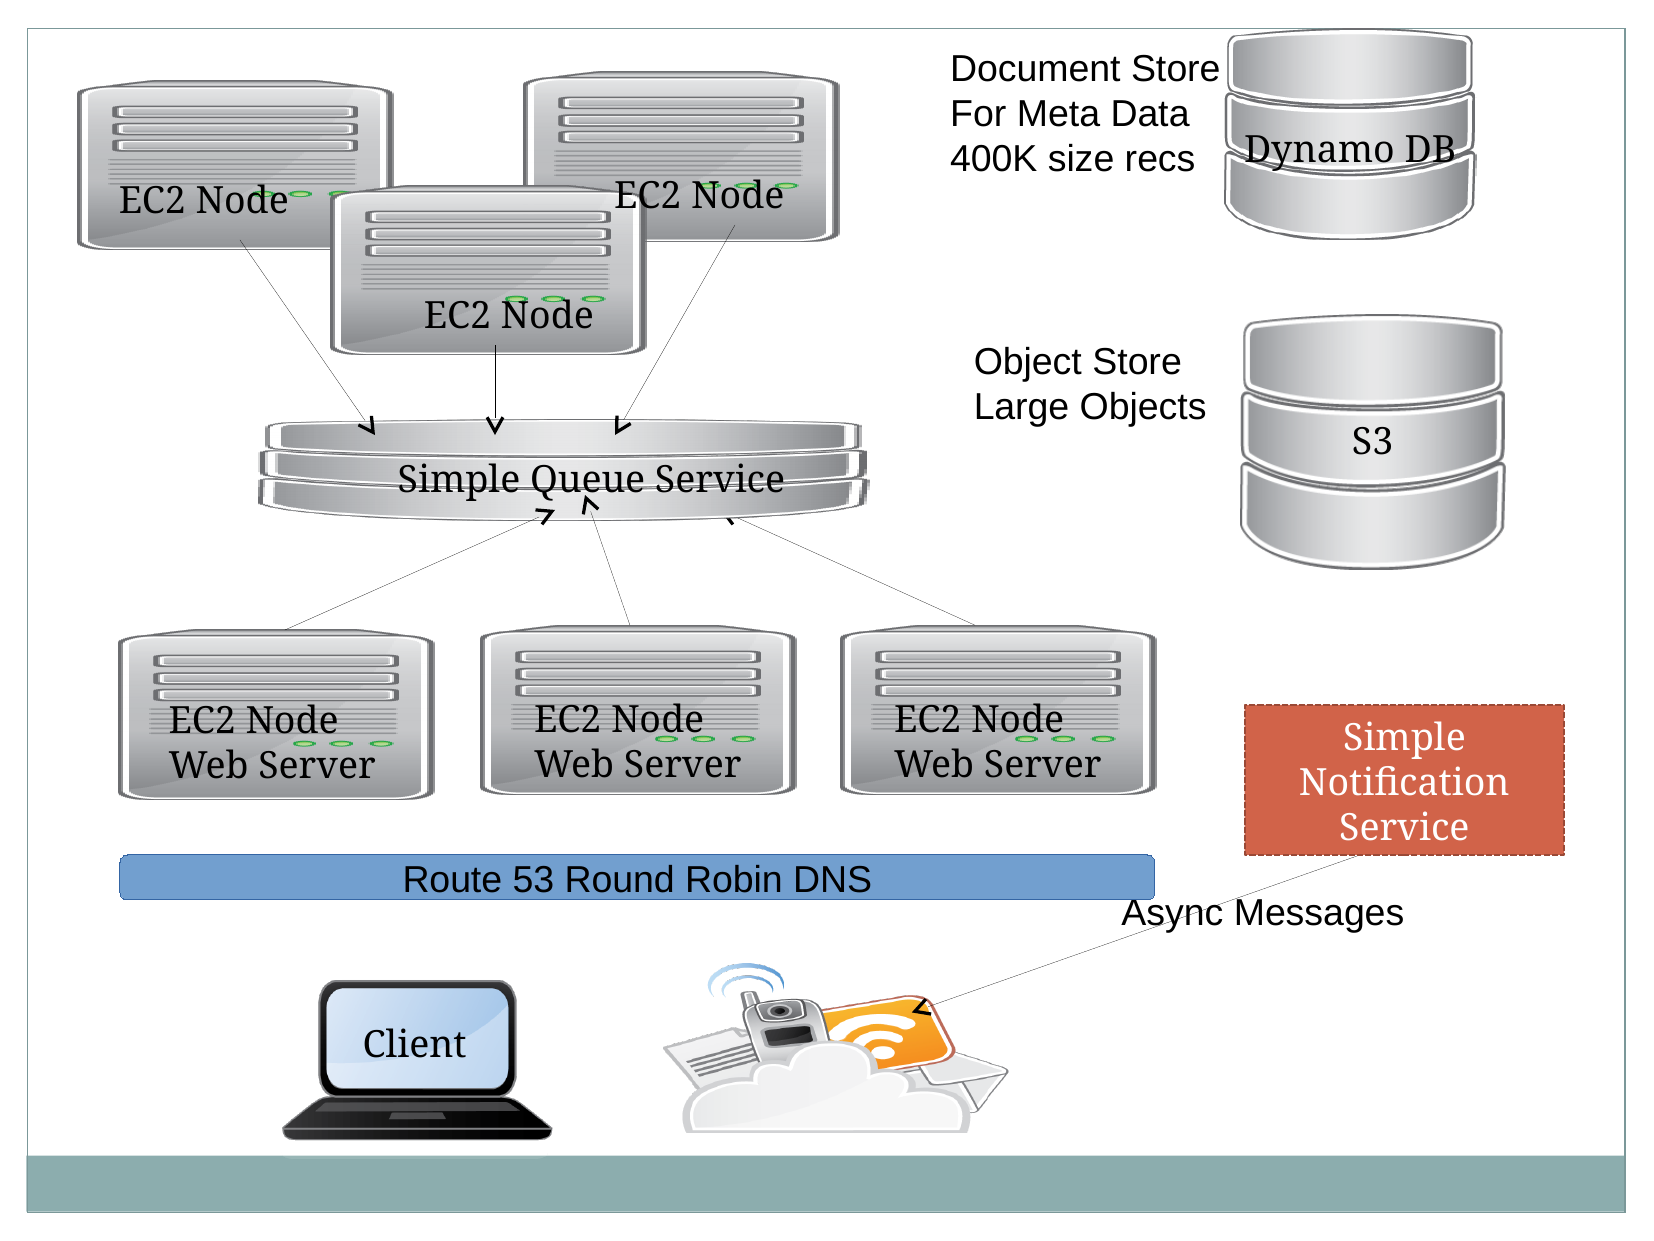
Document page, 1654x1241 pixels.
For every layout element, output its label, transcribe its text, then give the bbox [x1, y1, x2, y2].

picture [663, 963, 1017, 1133]
text_box EC2 Node Web Server [153, 688, 391, 794]
picture [1240, 314, 1506, 570]
picture [258, 419, 870, 521]
text_box EC2 Node [599, 163, 800, 224]
text_box Dynamo DB [1229, 117, 1472, 178]
text_box Async Messages [1106, 880, 1420, 941]
text_box EC2 Node [103, 169, 304, 229]
picture [491, 419, 499, 426]
text_box Document Store For Meta Data 400K size recs [935, 36, 1236, 186]
text_box Route 53 Round Robin DNS [119, 854, 1155, 900]
text_box Simple Queue Service [383, 447, 801, 508]
picture [270, 968, 564, 1170]
text_box Object Store Large Objects [959, 329, 1222, 435]
text_box Client [347, 1012, 482, 1073]
text_box S3 [1337, 409, 1409, 470]
picture [118, 629, 435, 800]
text_box EC2 Node Web Server [519, 688, 757, 793]
picture [77, 71, 840, 355]
text_box EC2 Node Web Server [879, 688, 1117, 793]
text_box Simple Notification Service [1244, 704, 1565, 855]
picture [480, 625, 797, 795]
picture [1224, 28, 1477, 240]
picture [840, 625, 1157, 795]
text_box EC2 Node [408, 283, 609, 344]
